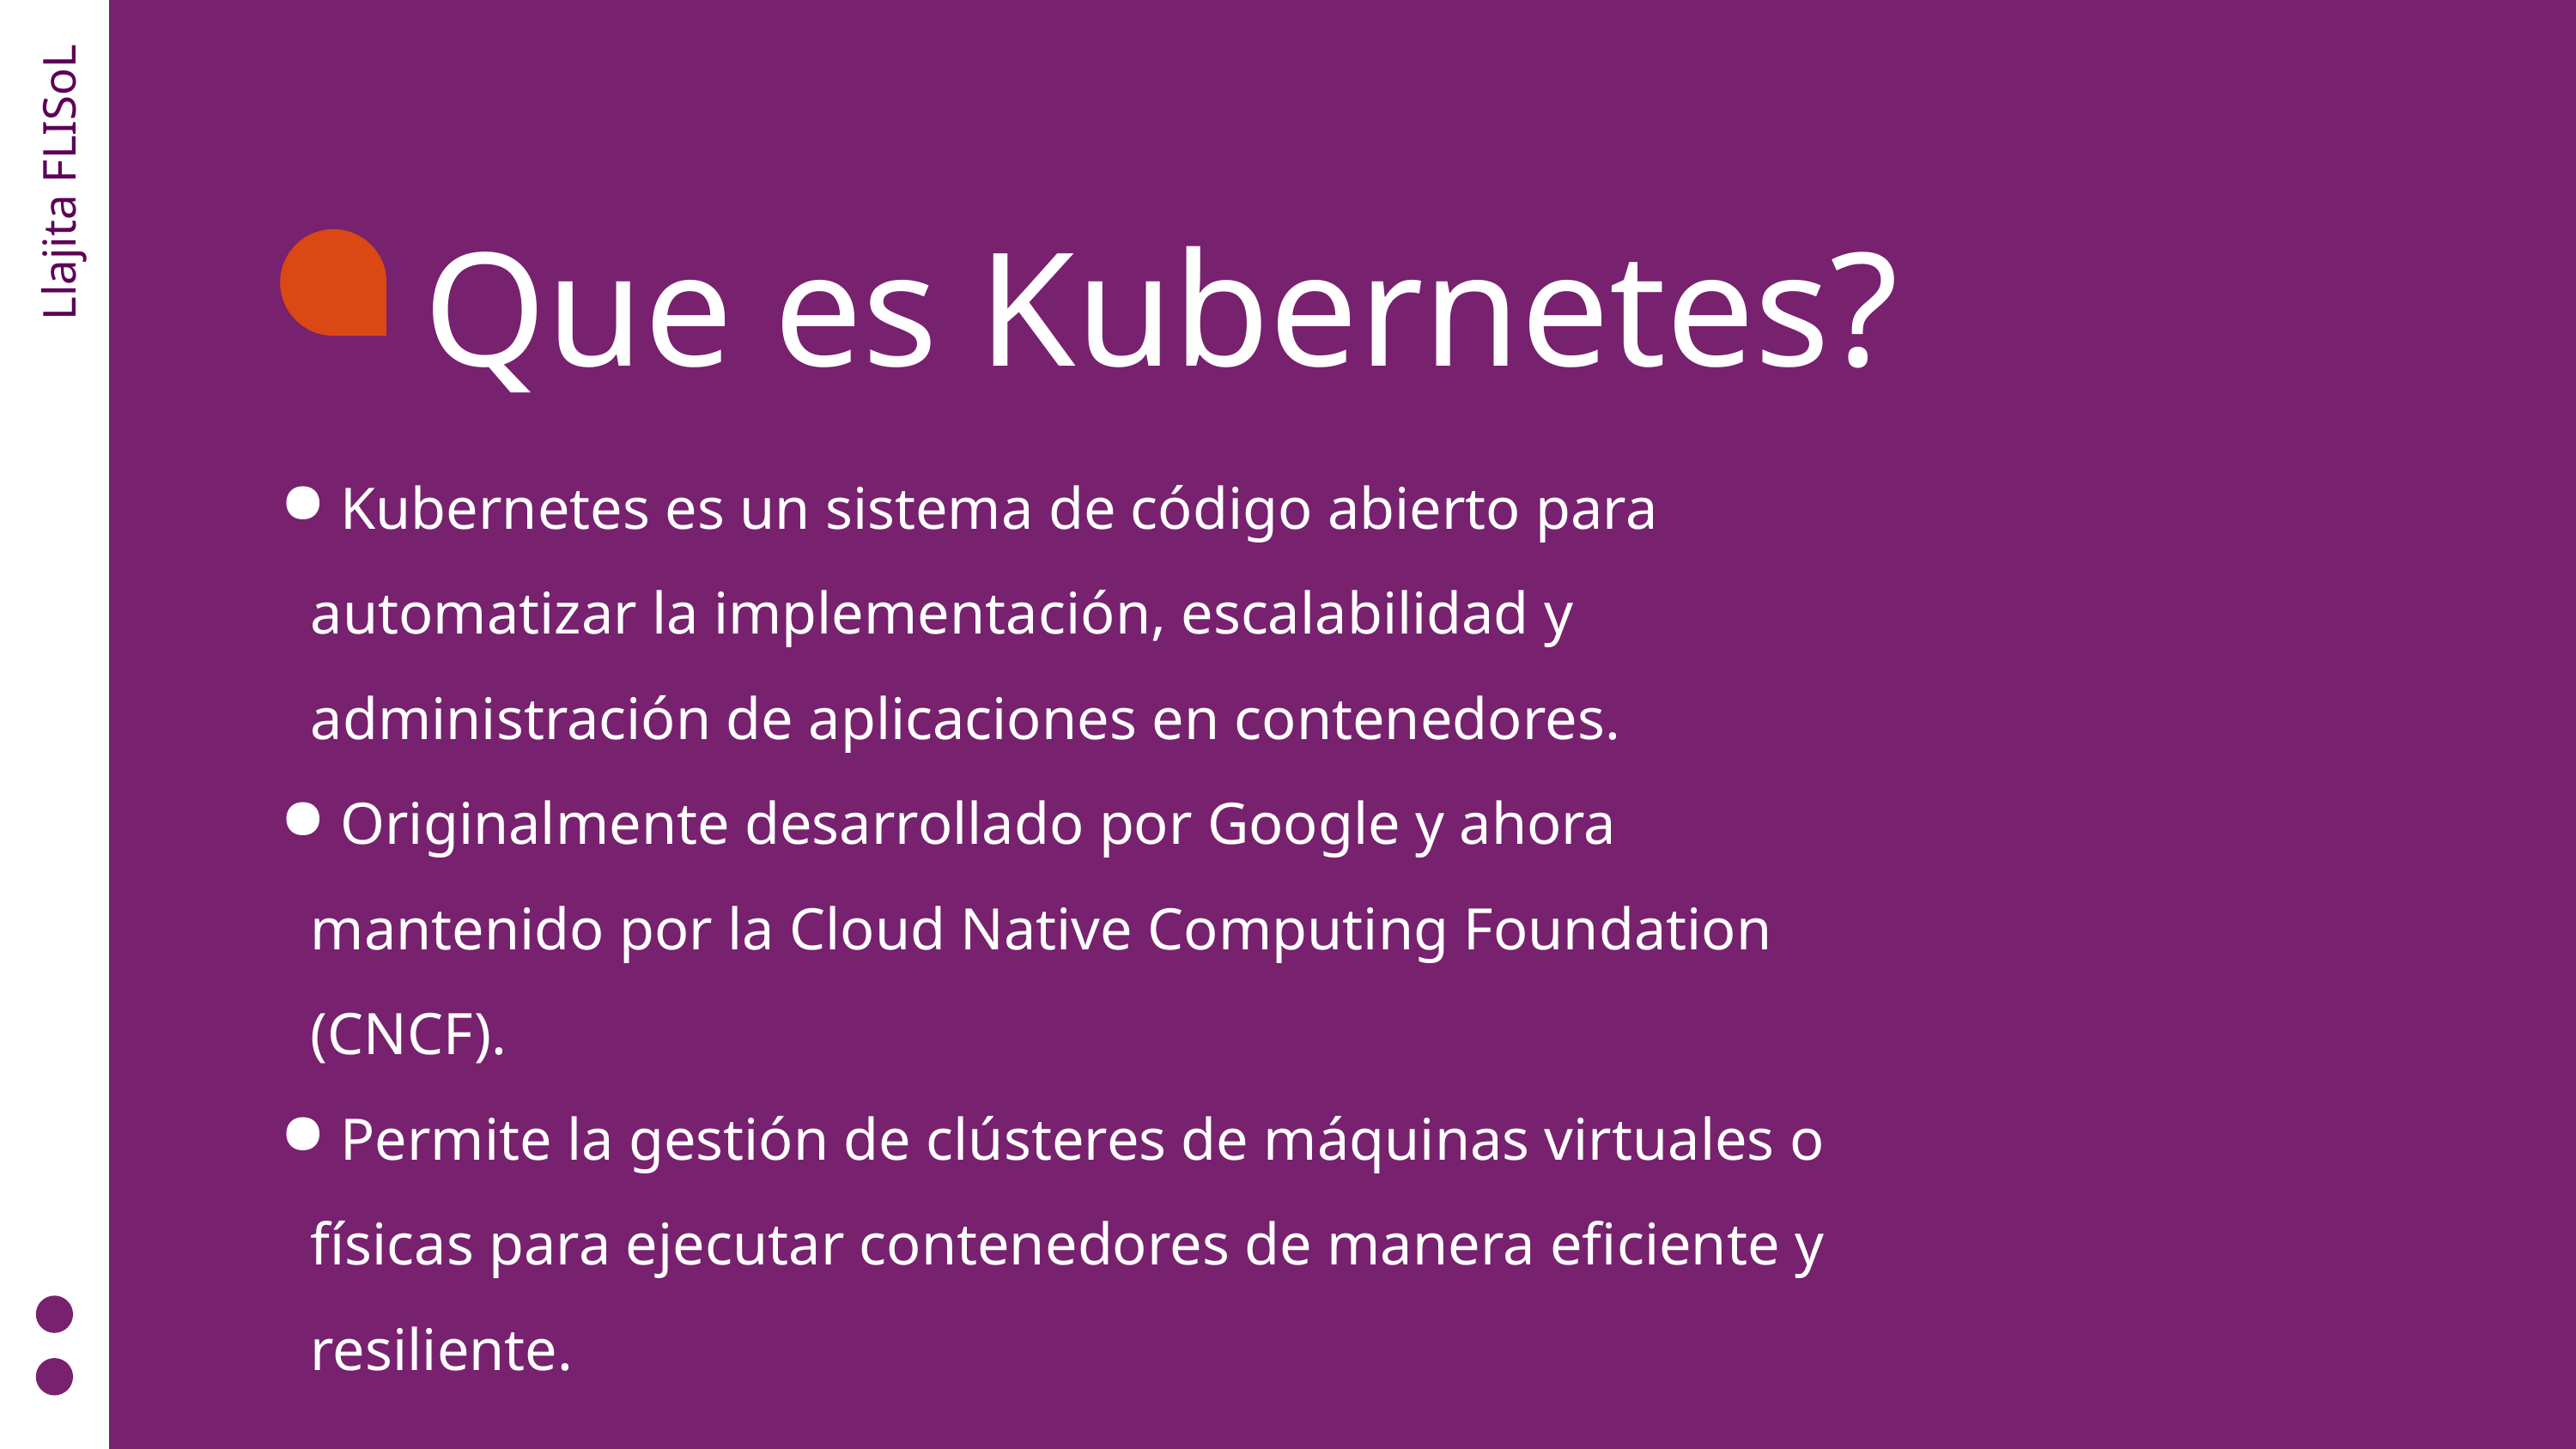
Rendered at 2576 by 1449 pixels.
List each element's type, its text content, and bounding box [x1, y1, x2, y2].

text_box [0, 0, 109, 1449]
text_box Llajita FLISoL [21, 9, 86, 321]
text_box [280, 228, 387, 336]
text_box Que es Kubernetes? [423, 213, 2093, 397]
text_box Kubernetes es un sistema de código abierto para automatizar la implementación, escalabilidad y administración de aplicaciones en contenedores. Originalmente desarrollado por Google y ahora mantenido por la Cloud Native Computing Foundation (CNCF). Permite la gestión de clústeres de máquinas virtuales o físicas para ejecutar contenedores de manera eficiente y resiliente. [280, 435, 1837, 1449]
